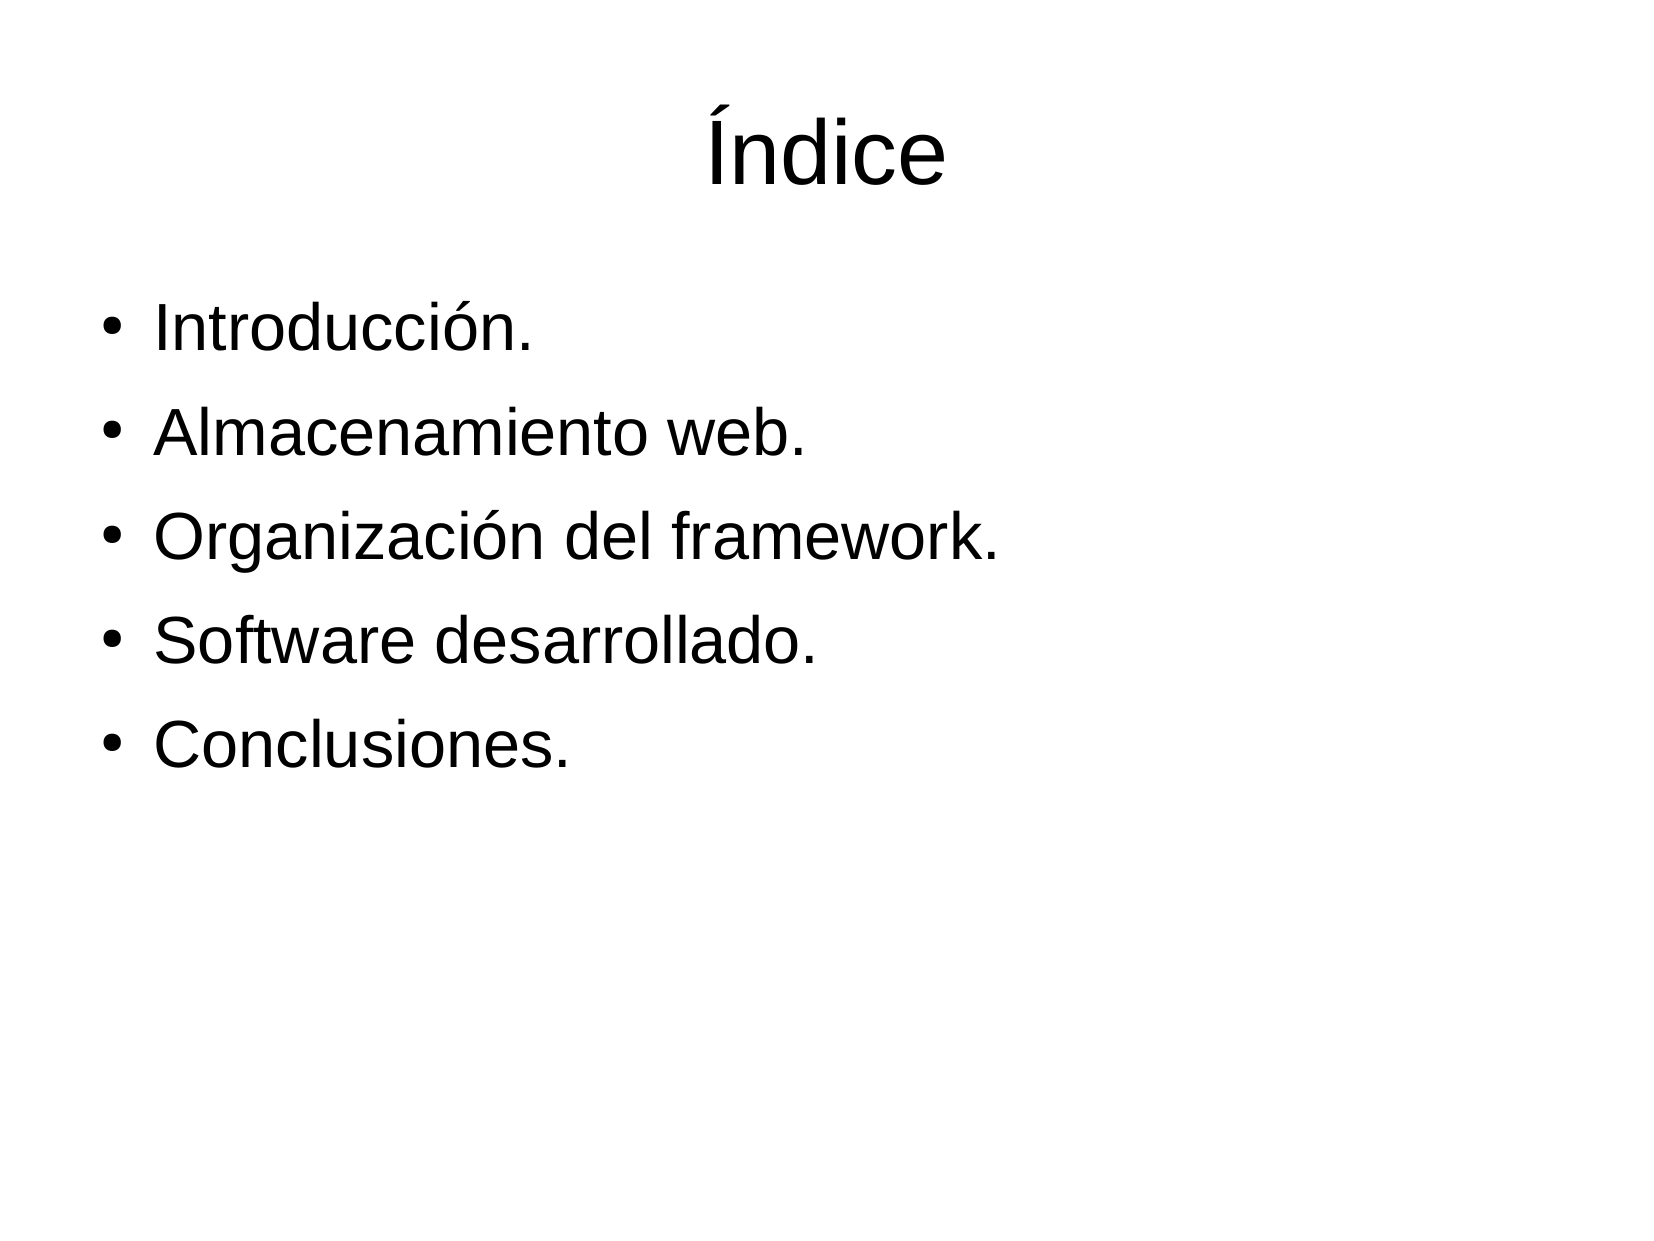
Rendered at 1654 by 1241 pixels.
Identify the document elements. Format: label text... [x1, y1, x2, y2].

list Introducción. Almacenamiento web. Organización del framework. Software desarrollado. Conclusiones. [82, 290, 1538, 1010]
title Índice [82, 49, 1571, 257]
